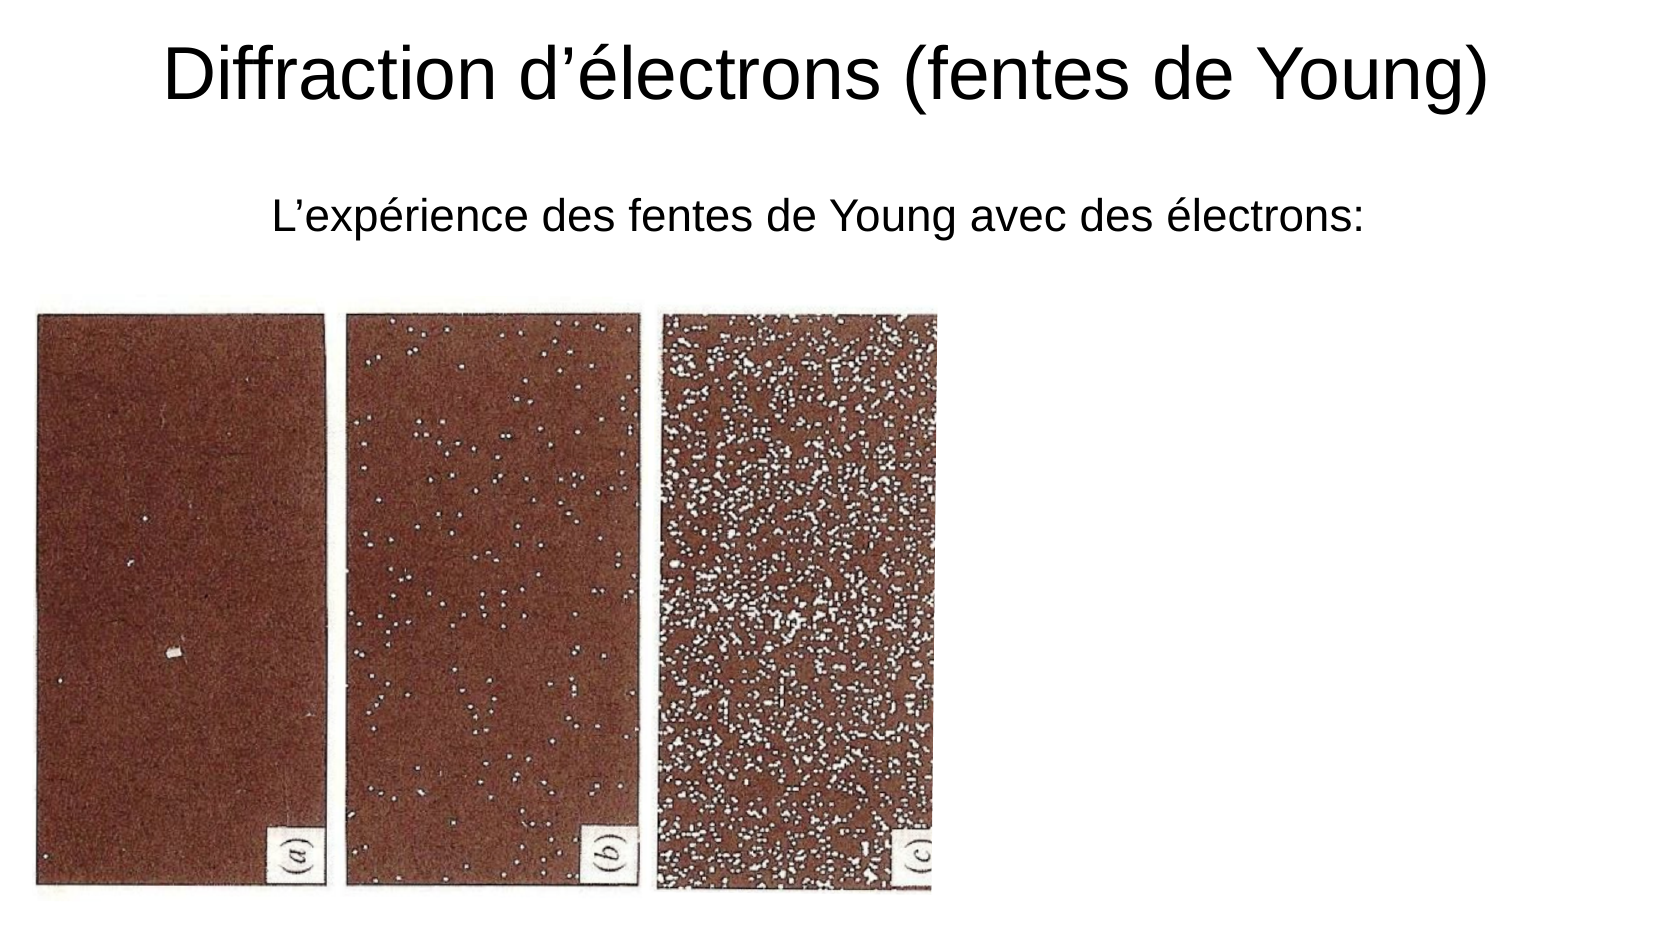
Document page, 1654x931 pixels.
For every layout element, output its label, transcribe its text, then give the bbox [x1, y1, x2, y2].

text_box L’expérience des fentes de Young avec des électrons: [256, 182, 1388, 300]
title Diffraction d’électrons (fentes de Young) [82, 0, 1571, 152]
picture [648, 300, 938, 895]
picture [31, 293, 649, 903]
